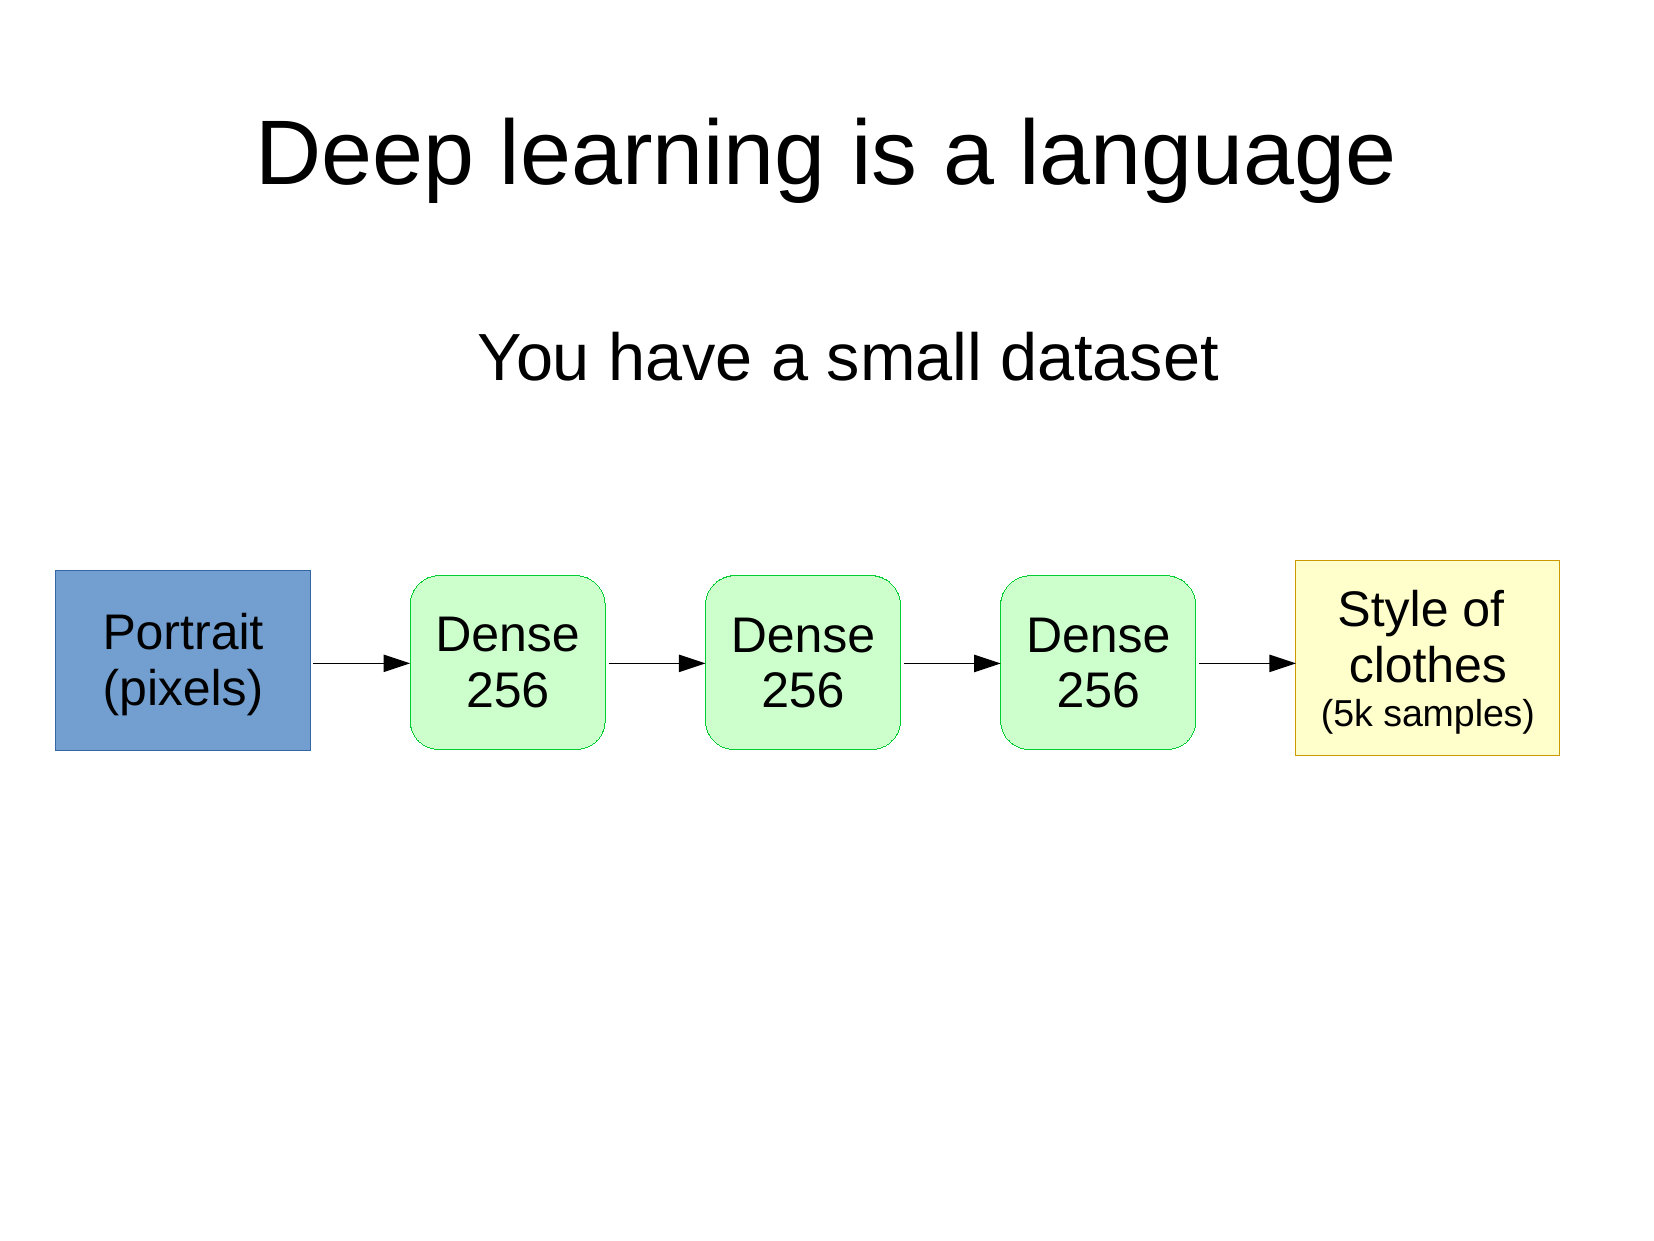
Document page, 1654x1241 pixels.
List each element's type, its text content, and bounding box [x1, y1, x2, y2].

text_box Portrait (pixels) [55, 570, 311, 751]
text_box Dense 256 [705, 575, 901, 750]
text_box Dense 256 [410, 575, 606, 750]
text_box Style of clothes (5k samples) [1295, 560, 1560, 756]
text_box Dense 256 [1000, 575, 1196, 750]
text_box You have a small dataset [15, 312, 1647, 702]
title Deep learning is a language [82, 49, 1571, 257]
